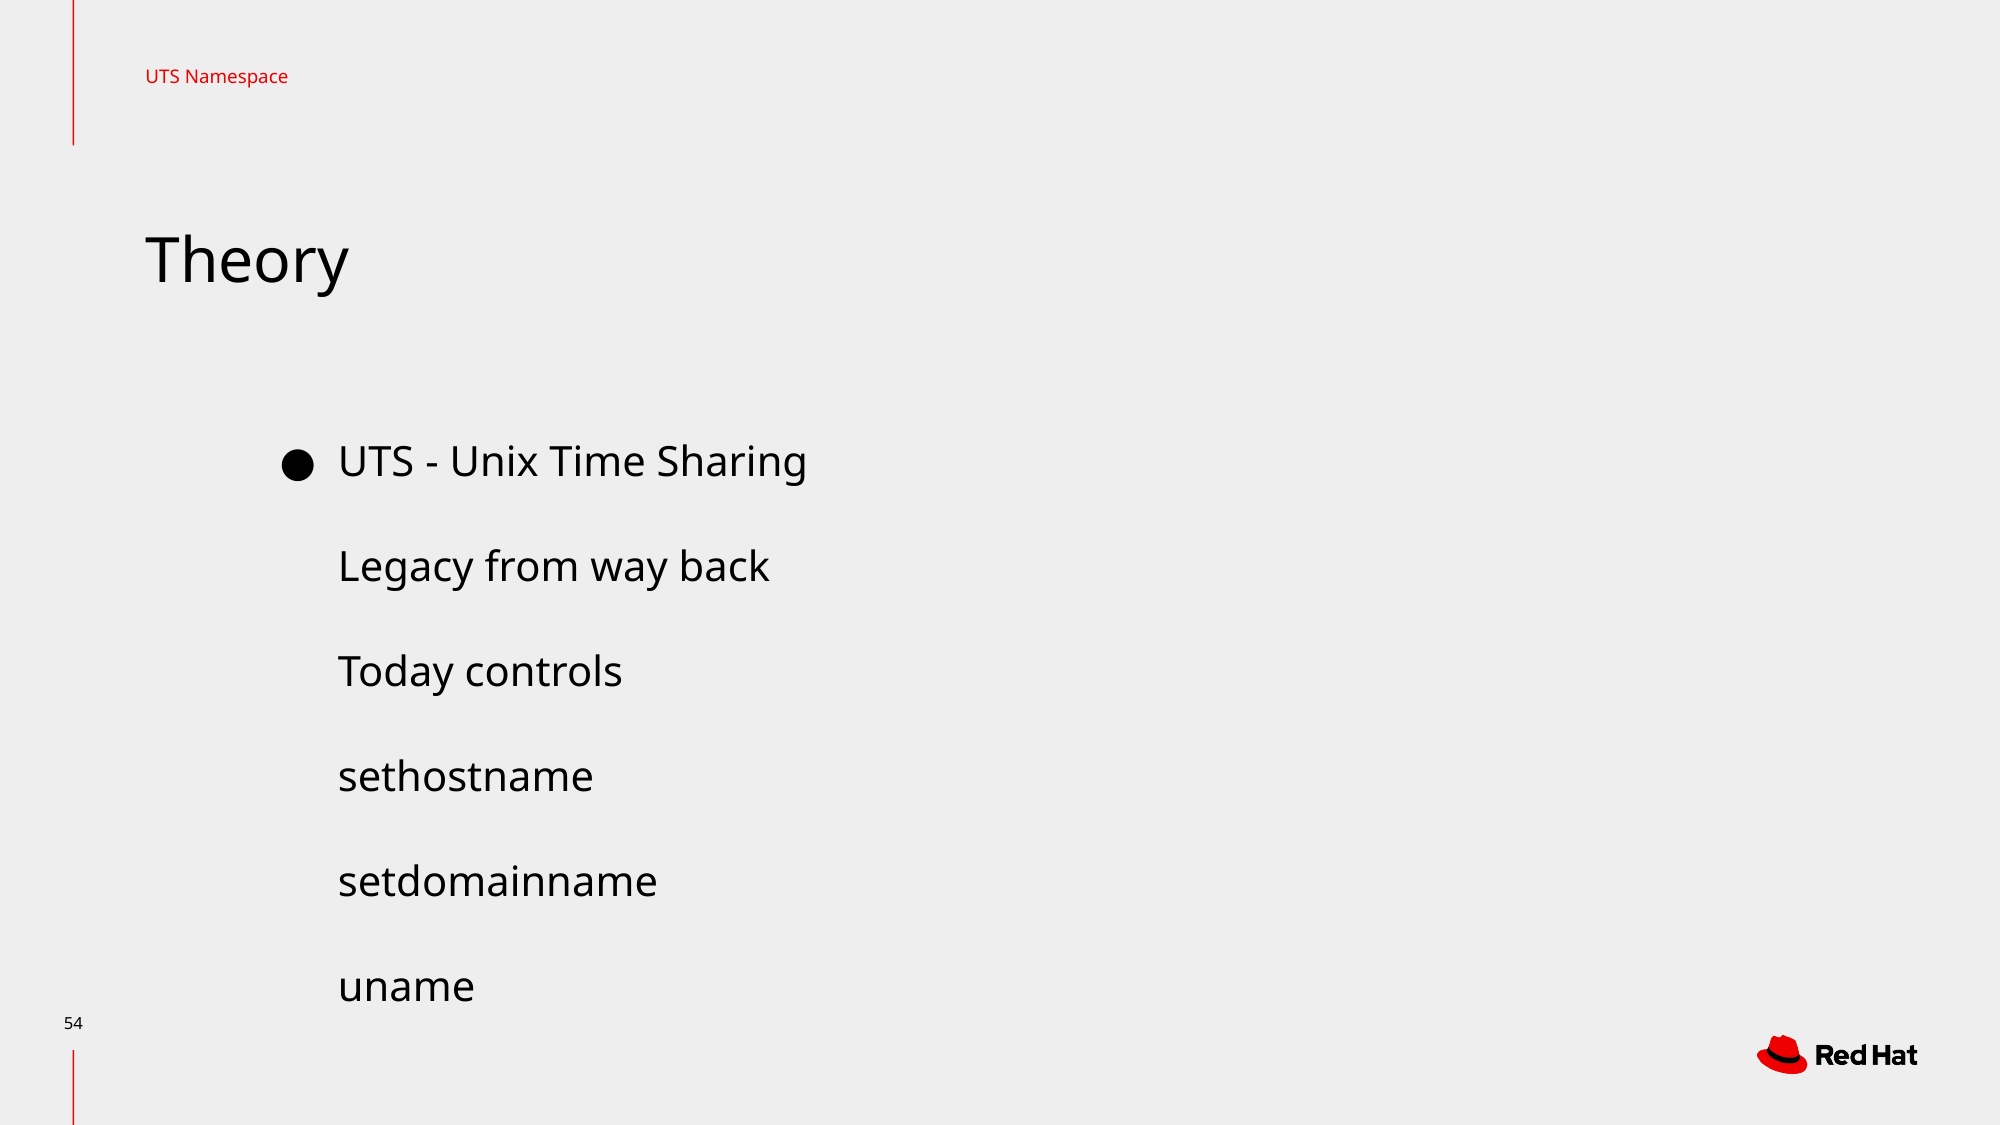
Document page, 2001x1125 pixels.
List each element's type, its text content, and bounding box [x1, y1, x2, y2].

picture [1757, 1035, 1918, 1074]
slide_number <number> [13, 1012, 134, 1036]
subtitle UTS Namespace [73, 9, 919, 143]
title Theory [73, 193, 1713, 353]
title UTS - Unix Time Sharing Legacy from way back Today controls sethostname setdomainname uname [262, 380, 1955, 1008]
